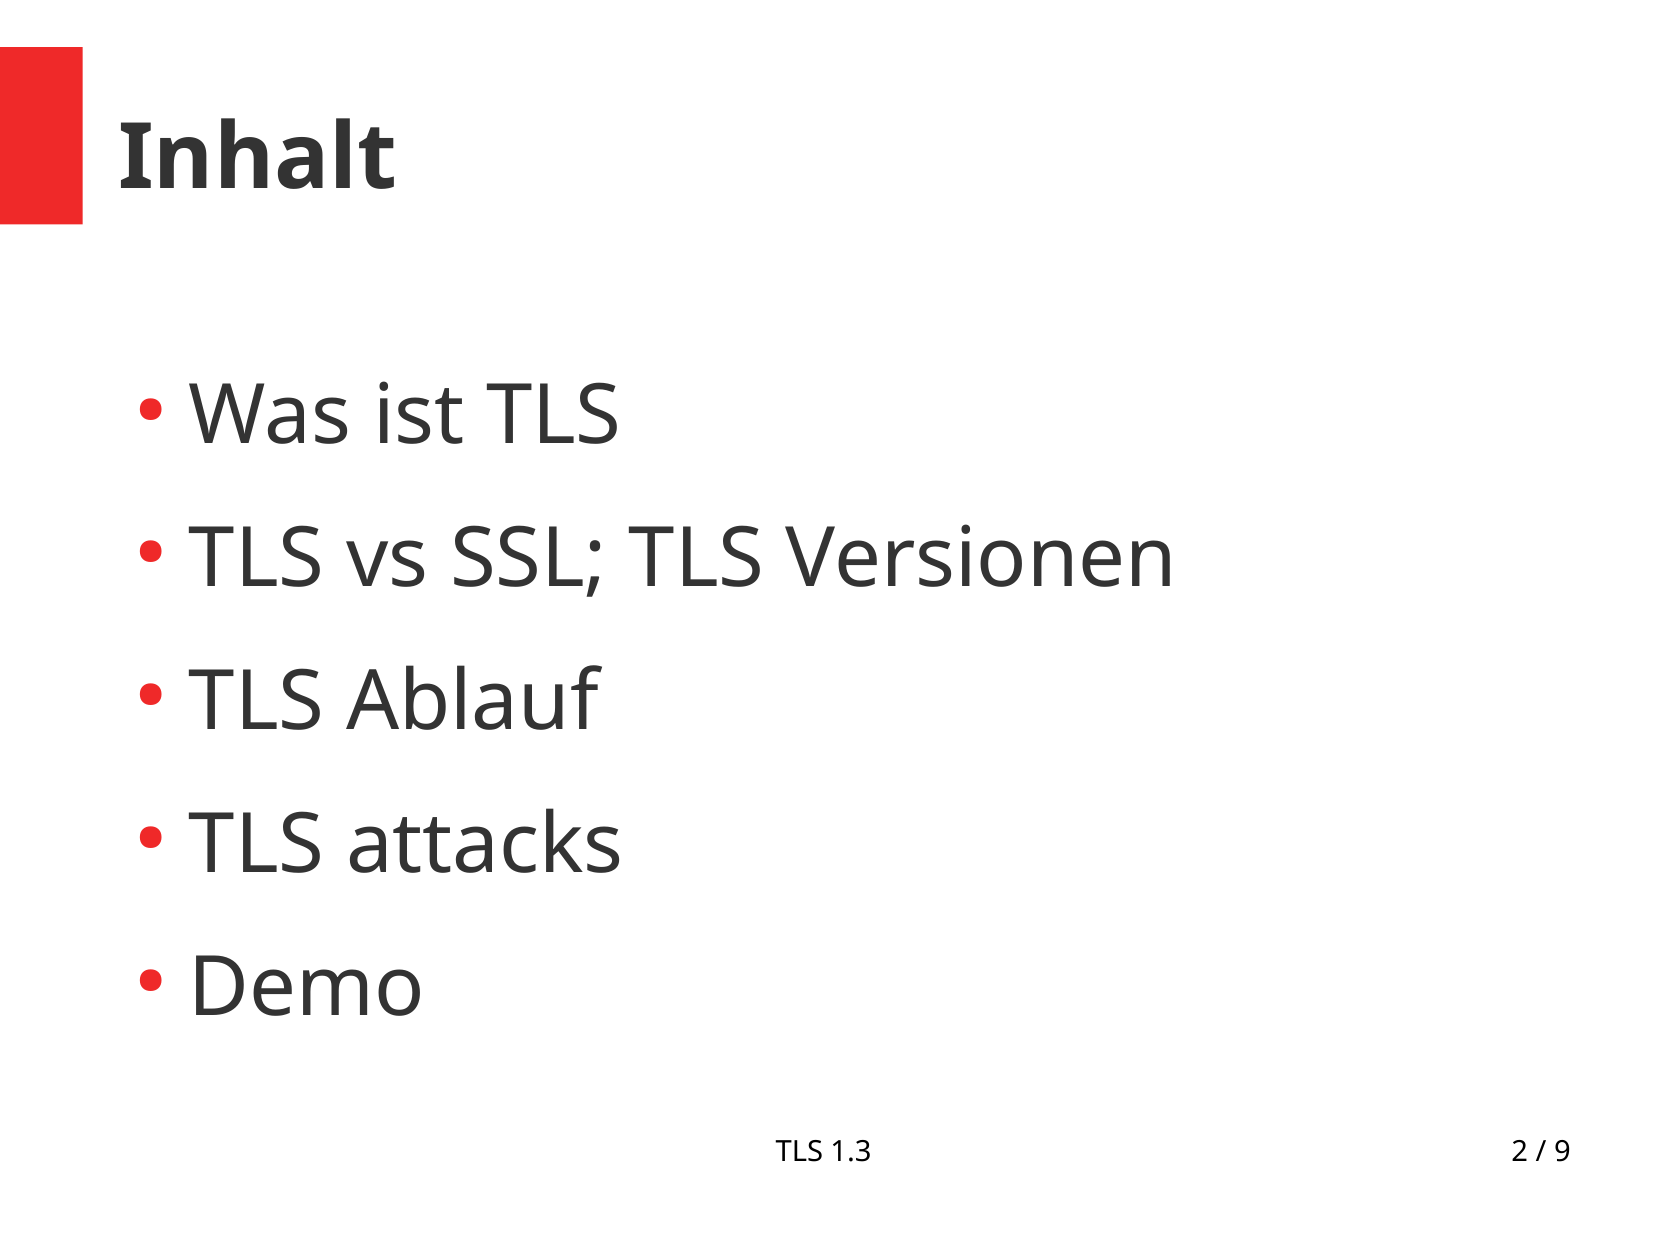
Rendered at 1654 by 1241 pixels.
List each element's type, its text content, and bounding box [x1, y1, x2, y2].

list Was ist TLS TLS vs SSL; TLS Versionen TLS Ablauf TLS attacks Demo [118, 354, 1536, 1074]
title Inhalt [118, 49, 1571, 257]
